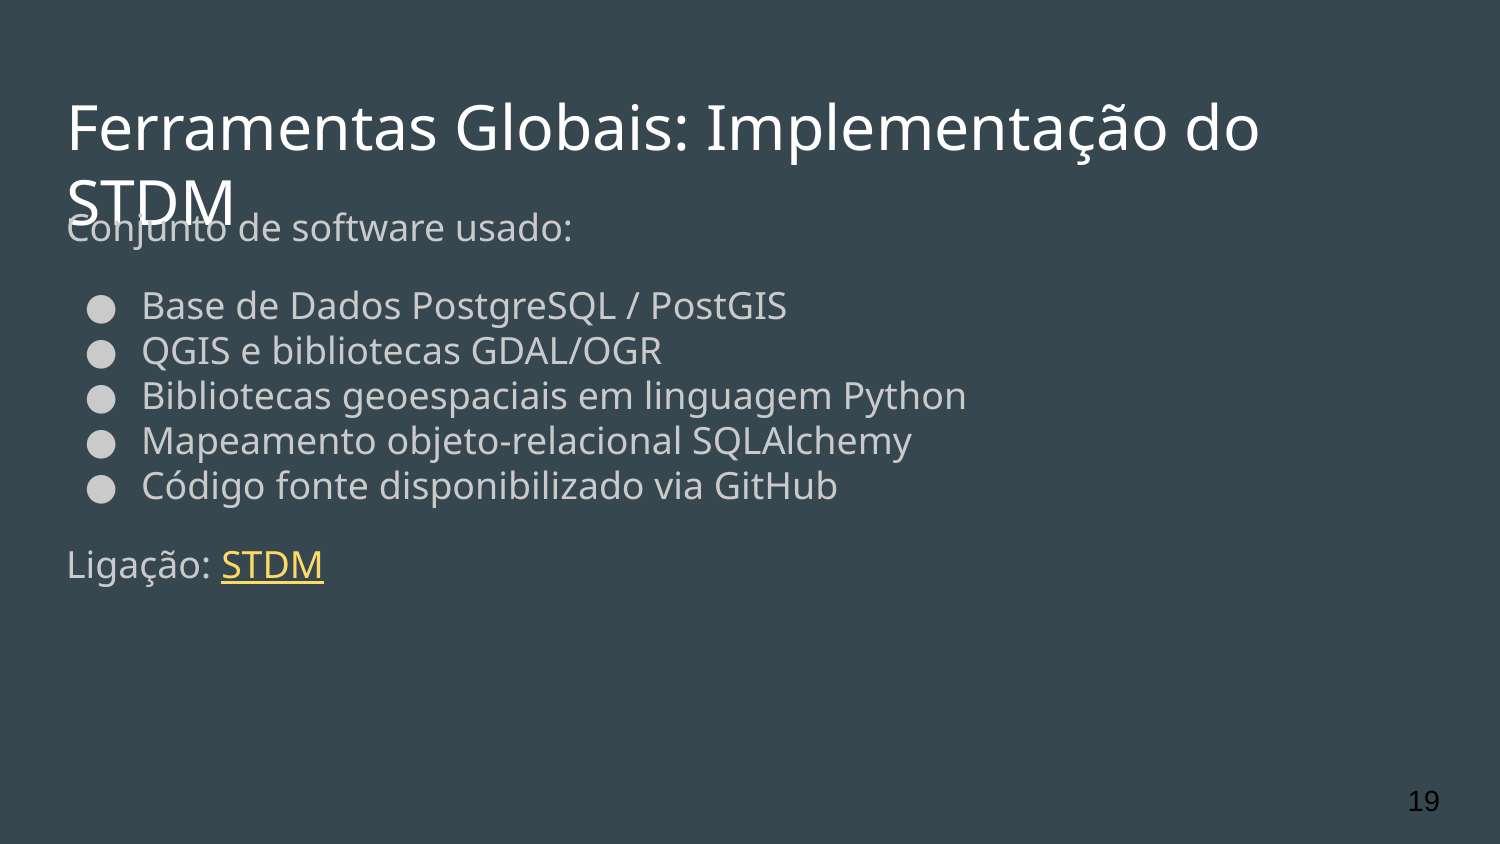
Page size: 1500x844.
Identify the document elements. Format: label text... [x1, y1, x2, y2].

list Conjunto de software usado: Base de Dados PostgreSQL / PostGIS QGIS e bibliotecas GDAL/OGR Bibliotecas geoespaciais em linguagem Python Mapeamento objeto-relacional SQLAlchemy Código fonte disponibilizado via GitHub Ligação: STDM [51, 189, 1449, 750]
slide_number <number> [1392, 767, 1483, 833]
title Ferramentas Globais: Implementação do STDM [51, 72, 1449, 167]
